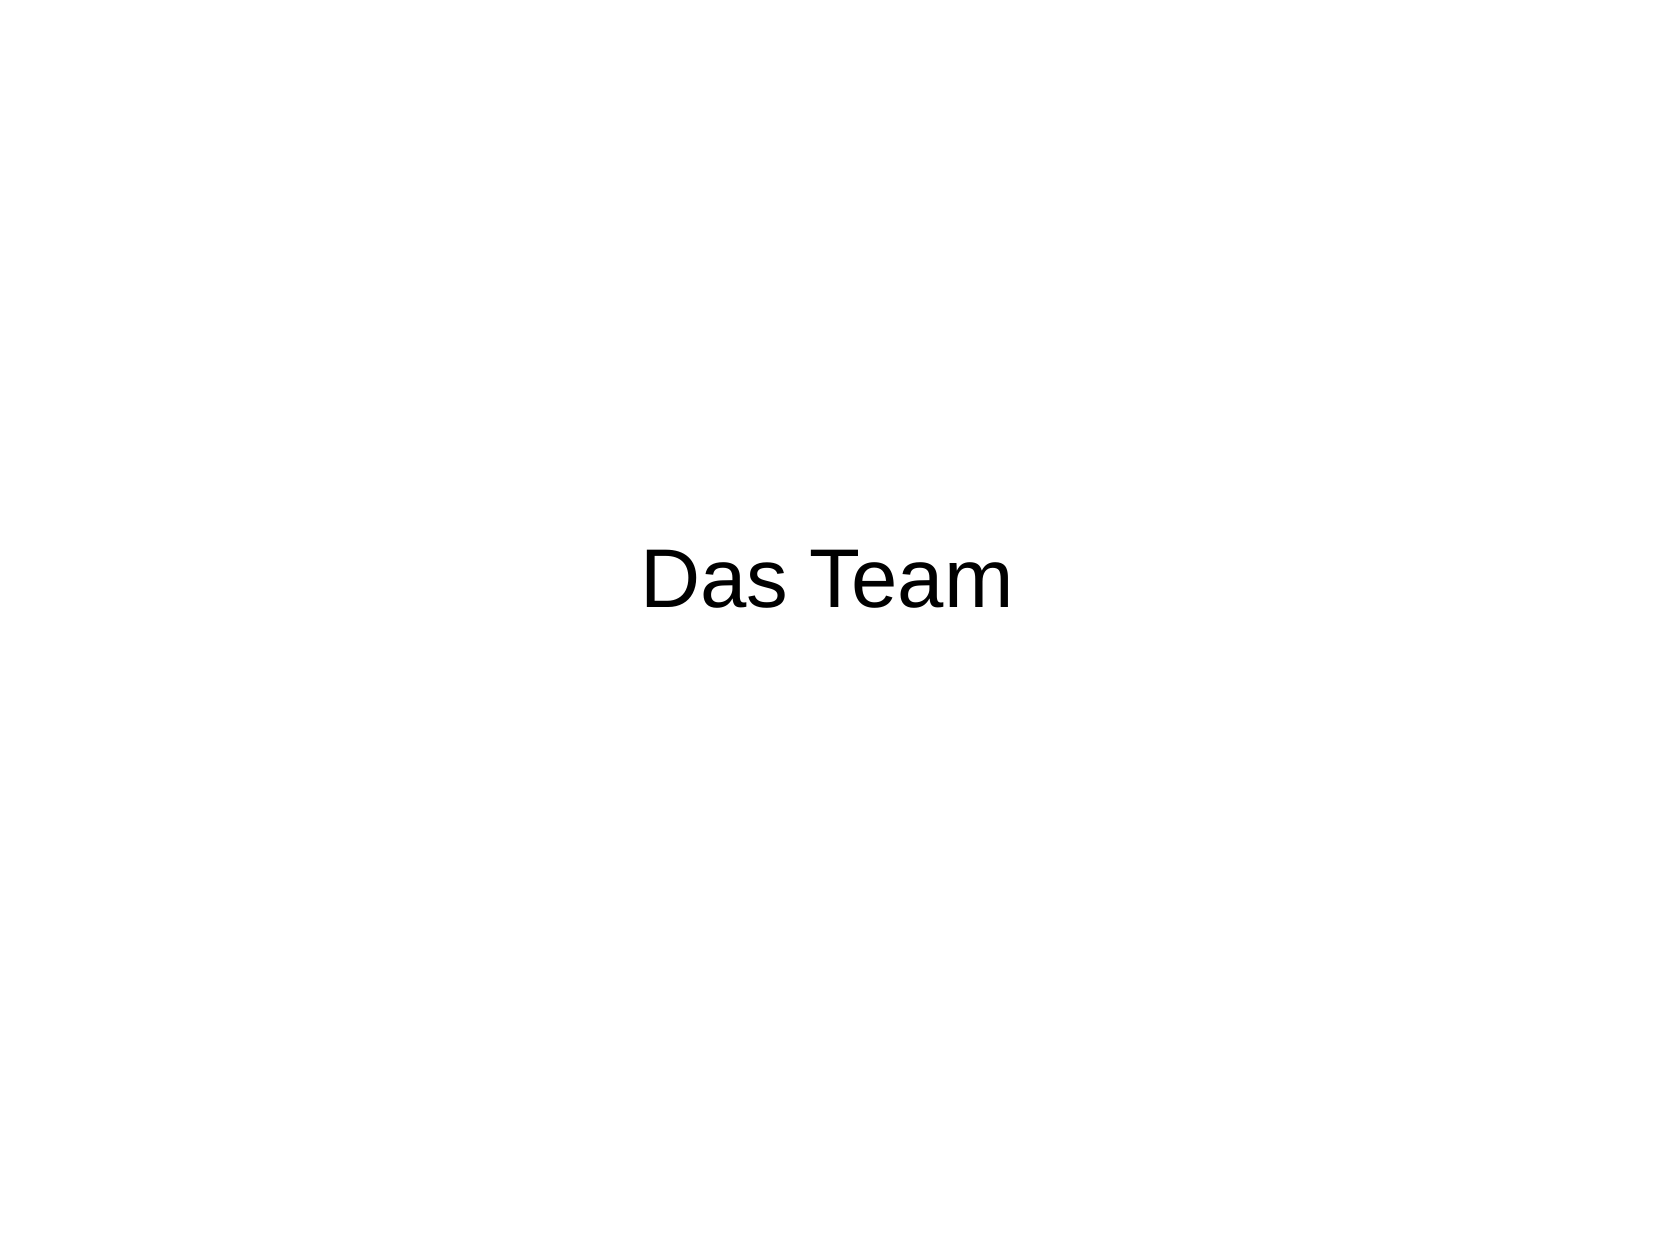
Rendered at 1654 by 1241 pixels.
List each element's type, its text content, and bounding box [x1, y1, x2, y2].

subtitle Das Team [82, 56, 1571, 1102]
